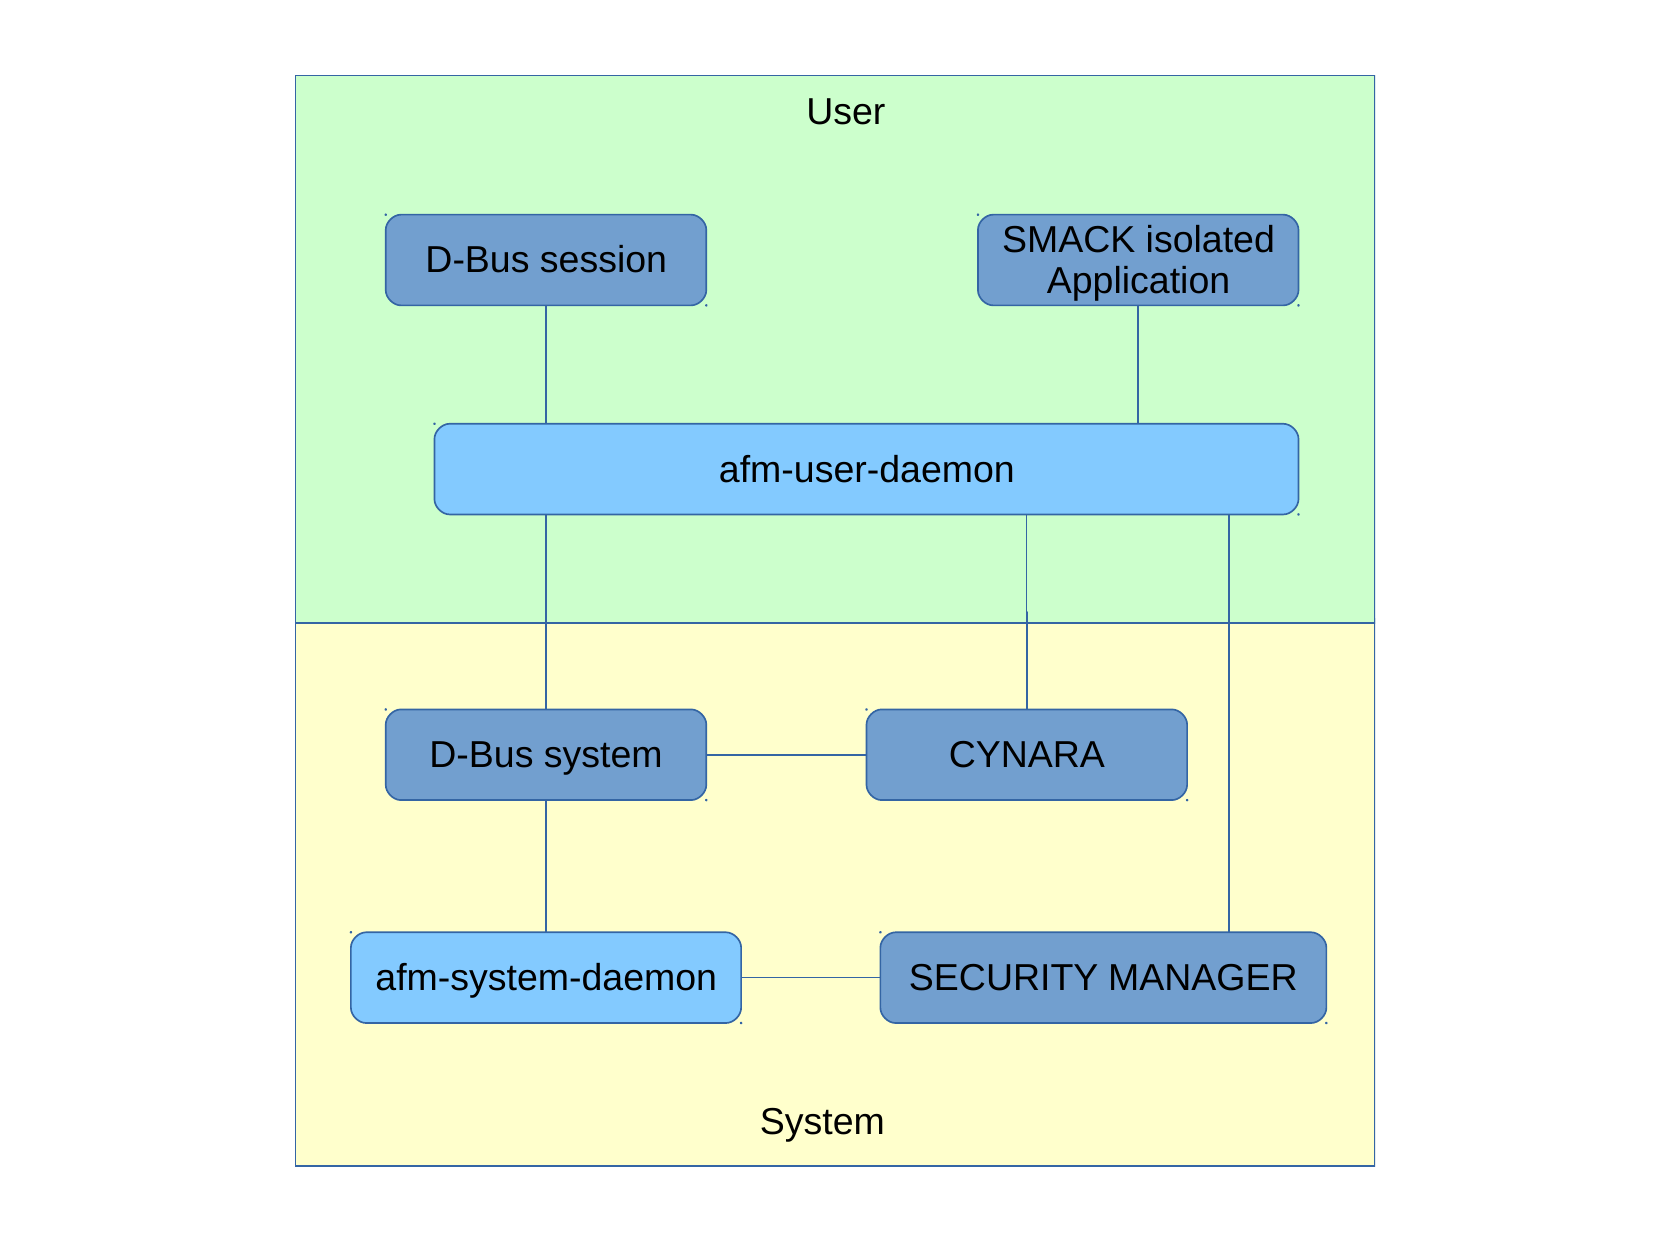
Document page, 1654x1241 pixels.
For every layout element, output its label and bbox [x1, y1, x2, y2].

picture [294, 74, 1376, 1176]
